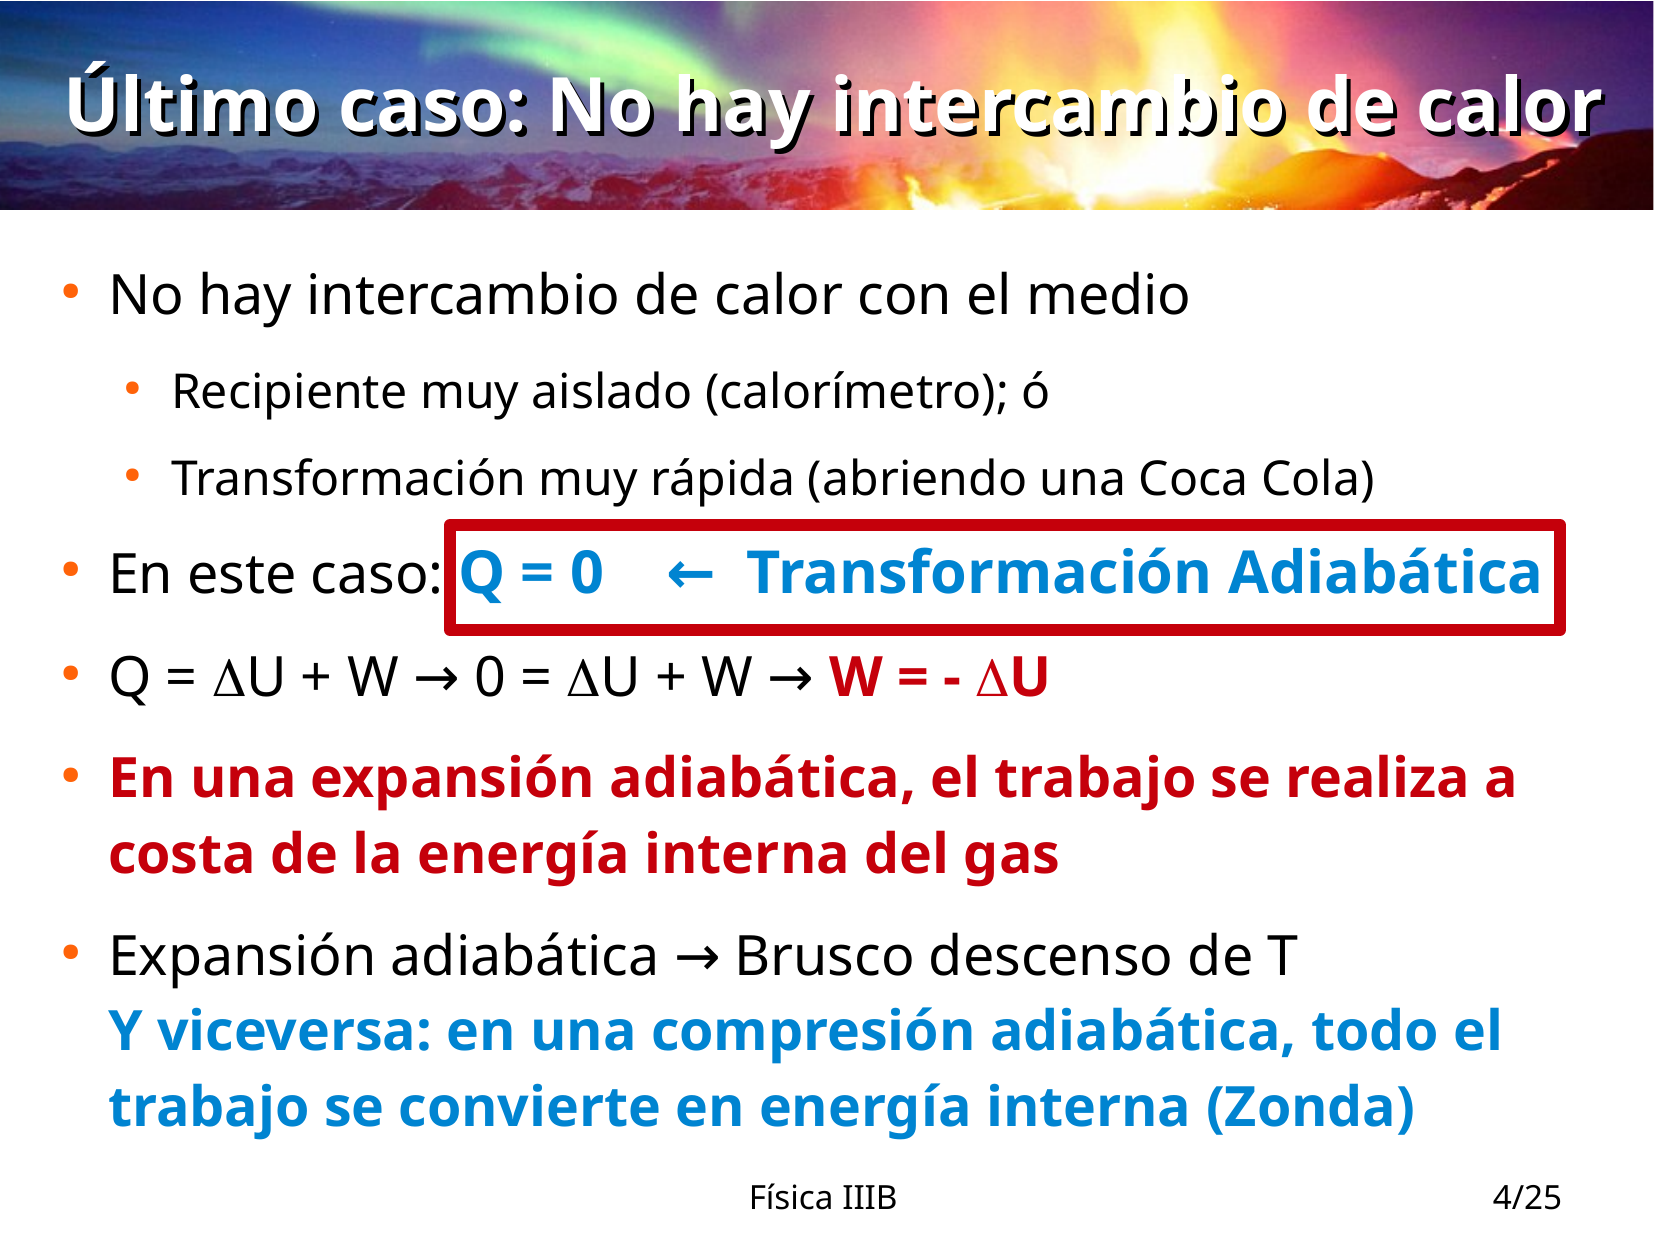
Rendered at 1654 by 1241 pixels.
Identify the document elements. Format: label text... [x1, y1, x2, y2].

title Último caso: No hay intercambio de calor [45, 15, 1606, 191]
list No hay intercambio de calor con el medio Recipiente muy aislado (calorímetro); ó Transformación muy rápida (abriendo una Coca Cola) En este caso: Q = 0 ← Transformación Adiabática Q = DU + W → 0 = DU + W → W = - DU En una expansión adiabática, el trabajo se realiza a costa de la energía interna del gas Expansión adiabática → Brusco descenso de T Y viceversa: en una compresión adiabática, todo el trabajo se convierte en energía interna (Zonda) [45, 255, 1606, 1156]
picture [0, 1, 1654, 210]
